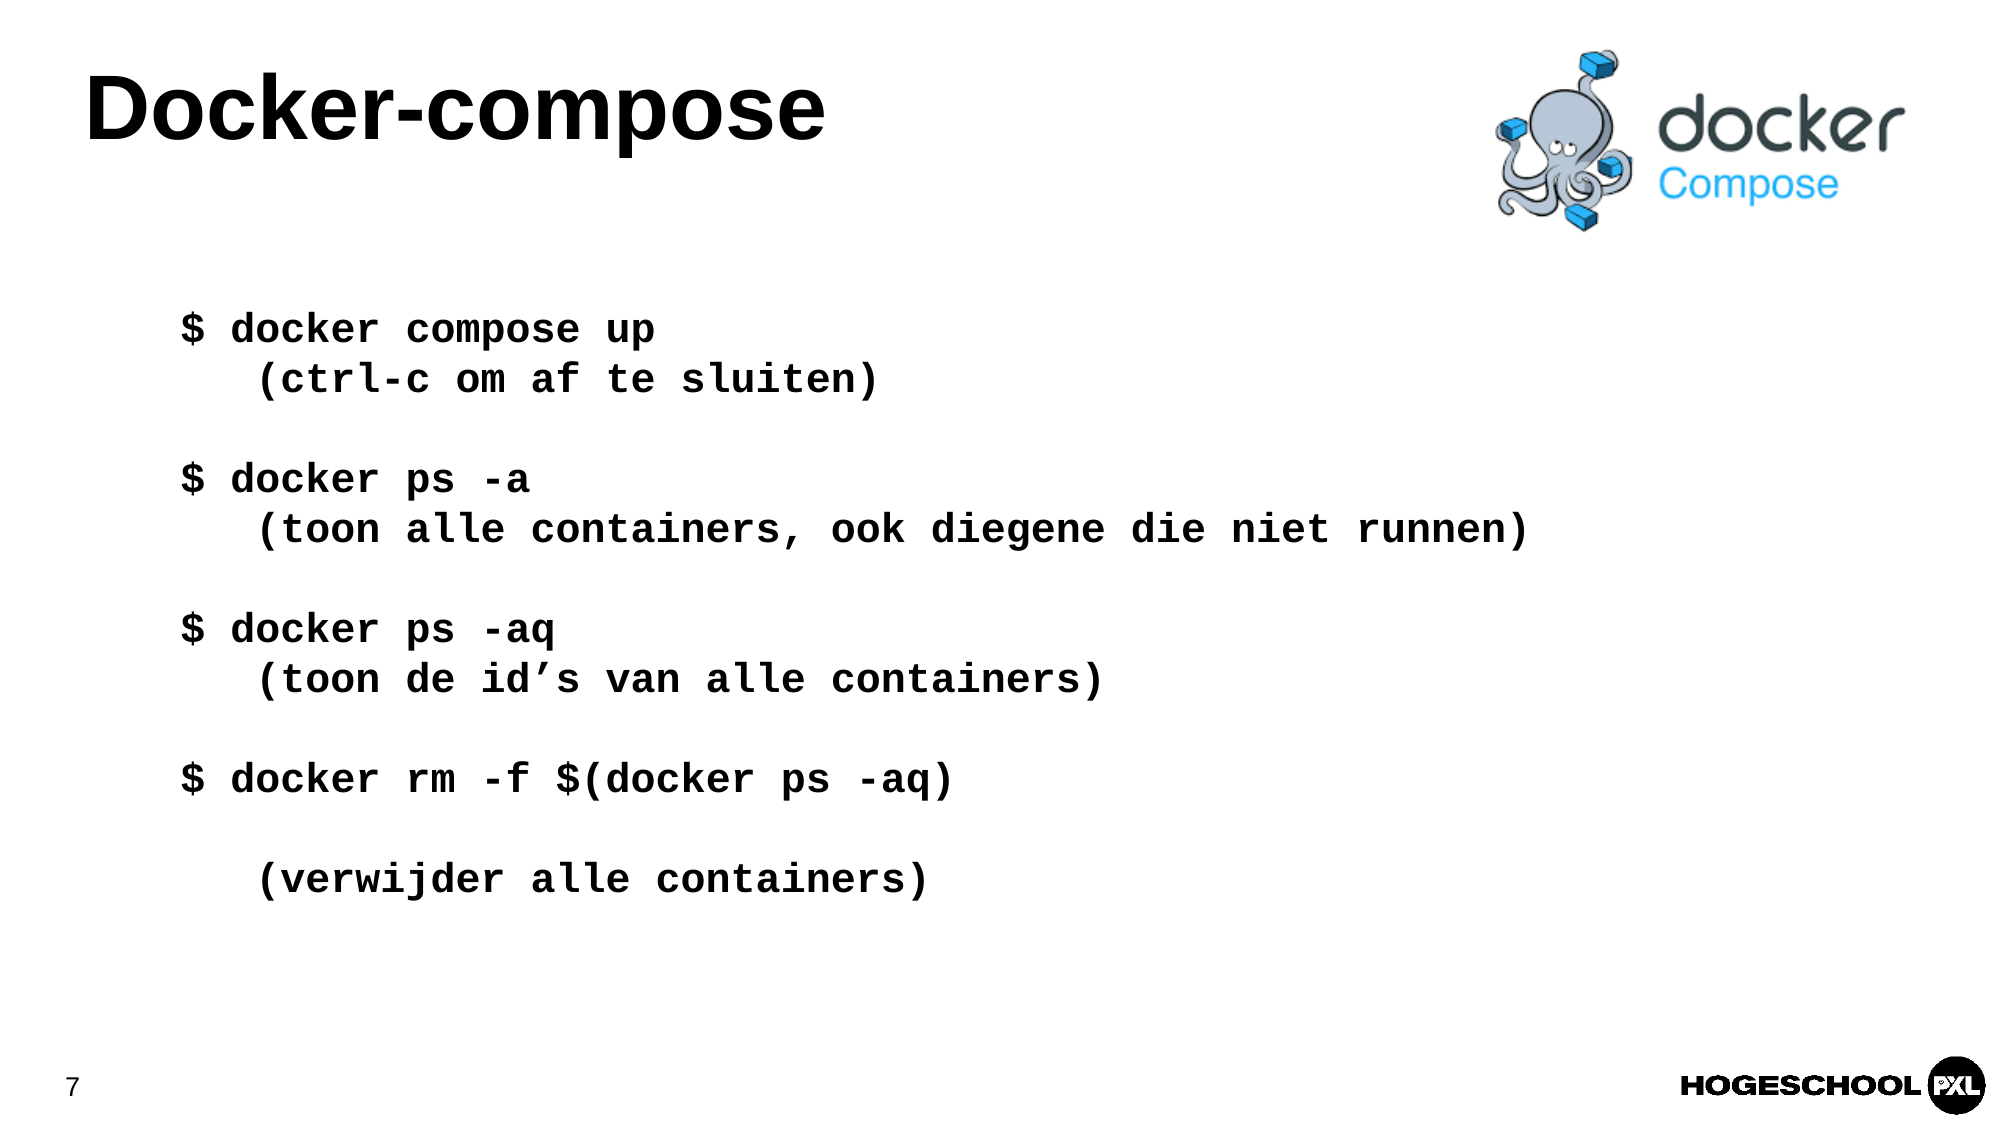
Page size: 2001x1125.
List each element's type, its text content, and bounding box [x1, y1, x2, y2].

title Docker-compose [84, 47, 1916, 209]
picture [1675, 1050, 1991, 1120]
picture [1447, 19, 1955, 262]
slide_number <number> [21, 1054, 95, 1105]
text_box $ docker compose up (ctrl-c om af te sluiten) $ docker ps -a (toon alle containers, ook diegene die niet runnen) $ docker ps -aq (toon de id’s van alle containers) $ docker rm -f $(docker ps -aq) (verwijder alle containers) [165, 285, 1787, 621]
